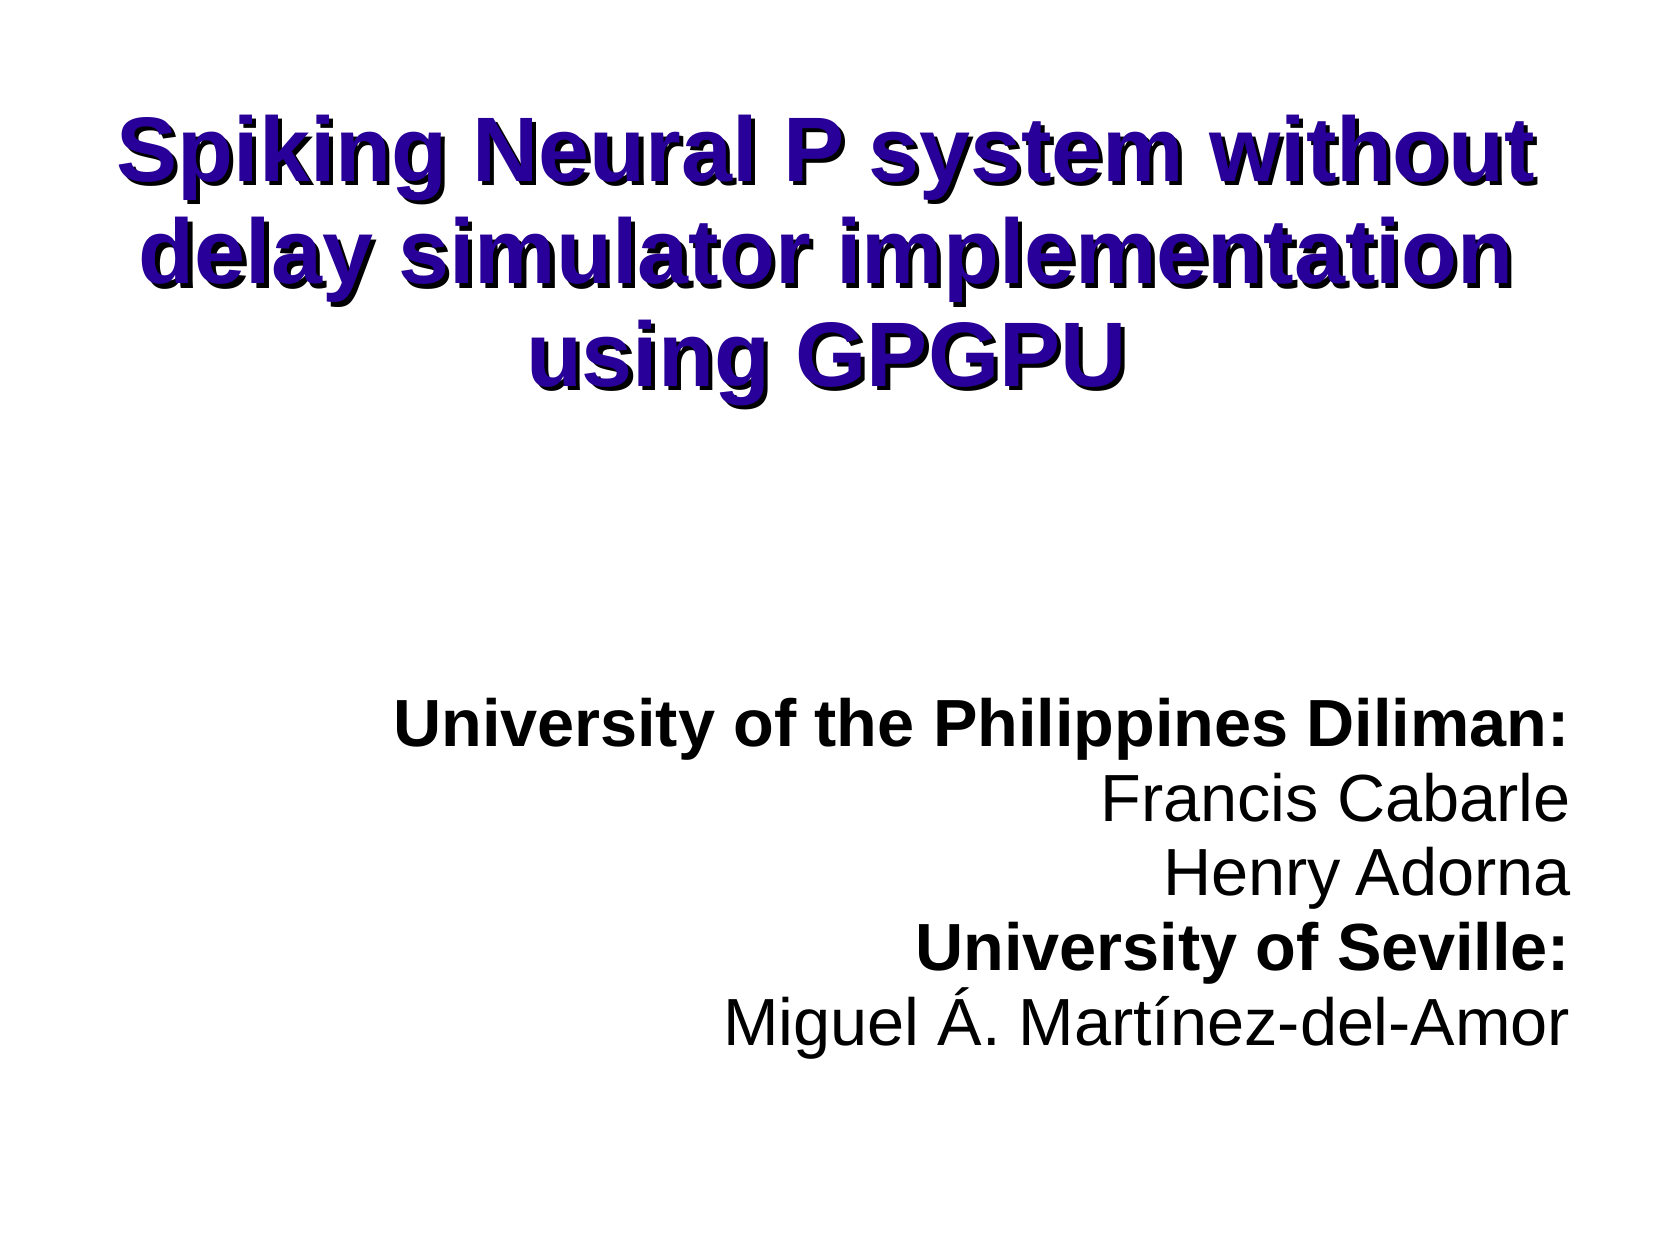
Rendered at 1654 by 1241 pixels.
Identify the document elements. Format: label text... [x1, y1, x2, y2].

subtitle Spiking Neural P system without delay simulator implementation using GPGPU University of the Philippines Diliman: Francis Cabarle Henry Adorna University of Seville: Miguel Á. Martínez-del-Amor [82, 49, 1571, 1109]
